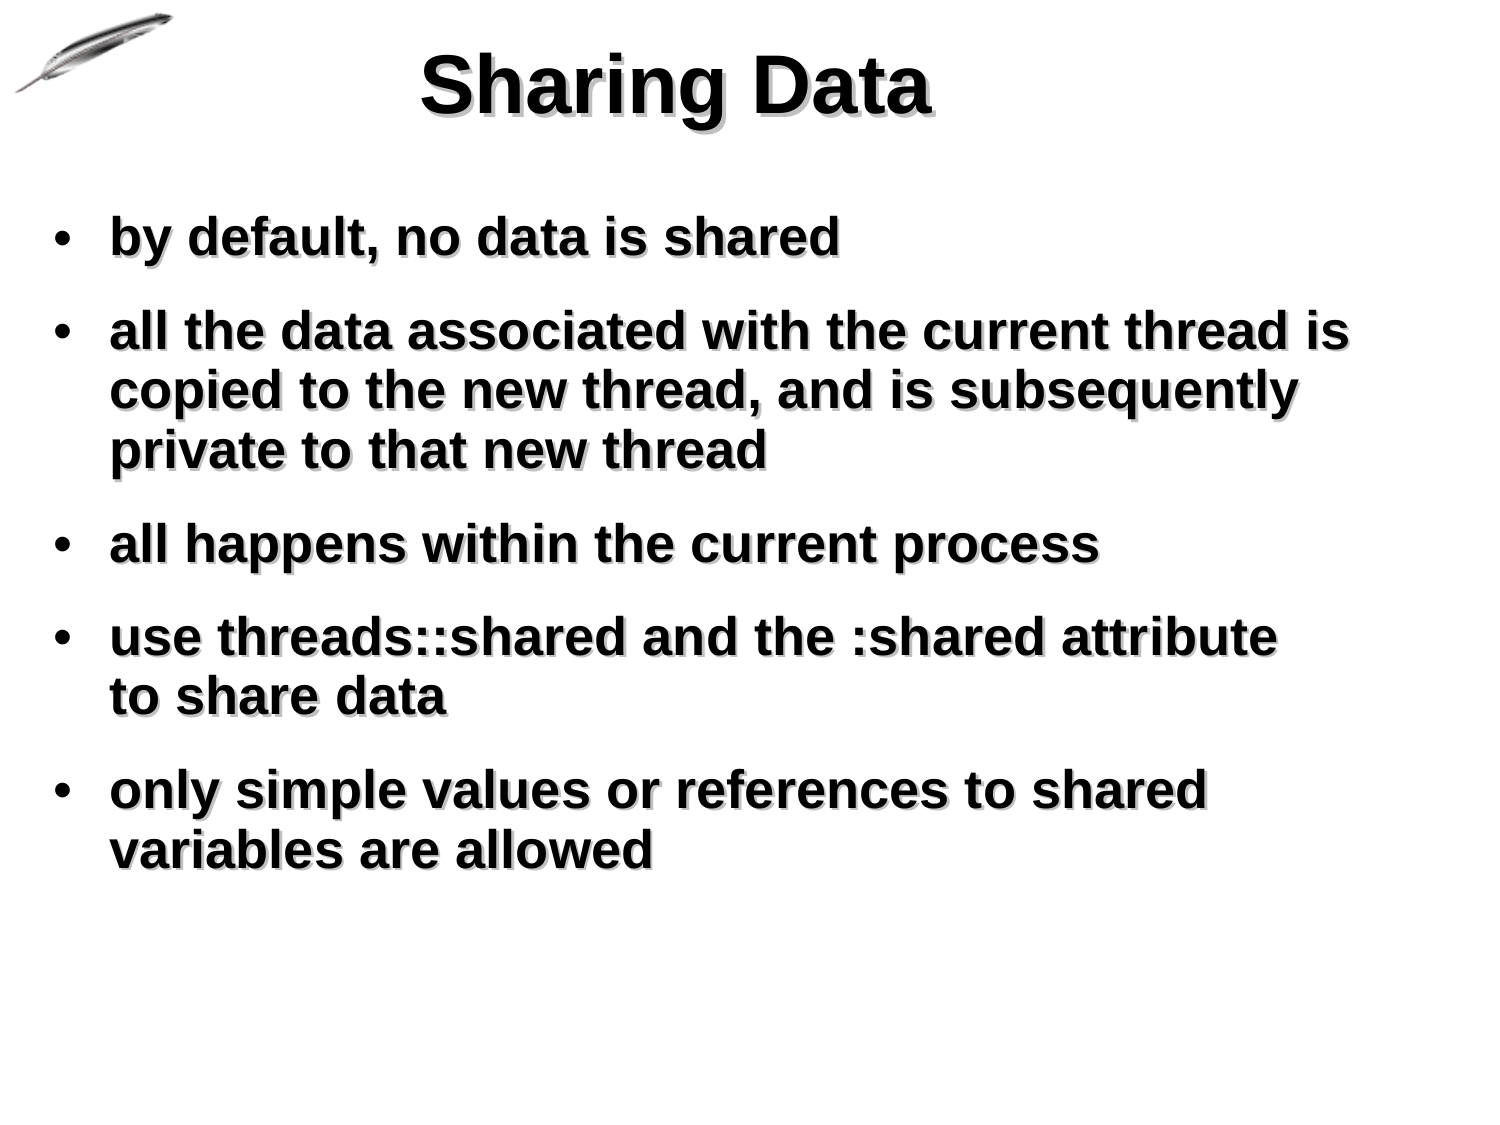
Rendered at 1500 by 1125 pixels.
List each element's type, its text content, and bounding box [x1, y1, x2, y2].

title Sharing Data [419, 0, 1459, 179]
list by default, no data is shared all the data associated with the current thread is copied to the new thread, and is subsequently private to that new thread all happens within the current process use threads::shared and the :shared attribute to share data only simple values or references to shared variables are allowed [53, 207, 1447, 1084]
picture [11, 11, 179, 95]
